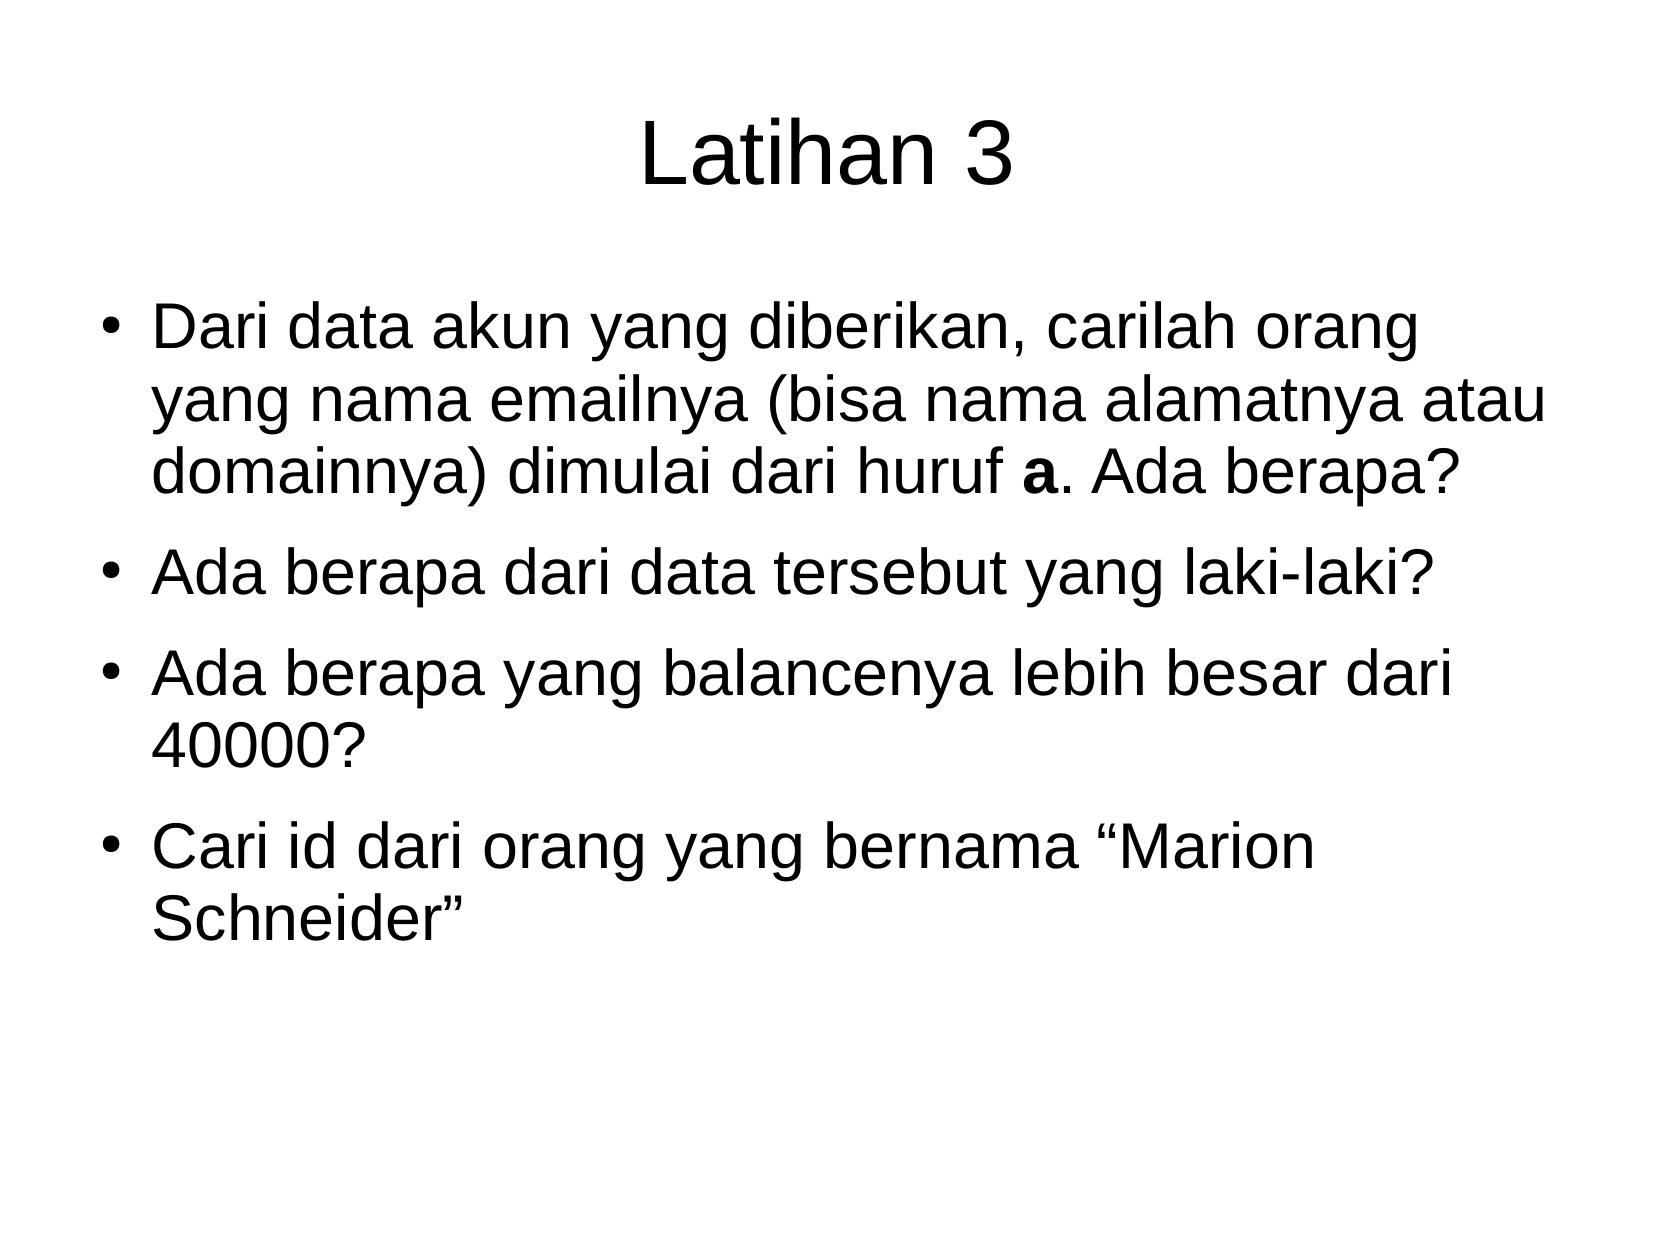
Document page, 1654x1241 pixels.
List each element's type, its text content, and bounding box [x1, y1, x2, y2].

list Dari data akun yang diberikan, carilah orang yang nama emailnya (bisa nama alamatnya atau domainnya) dimulai dari huruf a. Ada berapa? Ada berapa dari data tersebut yang laki-laki? Ada berapa yang balancenya lebih besar dari 40000? Cari id dari orang yang bernama “Marion Schneider” [82, 290, 1571, 1010]
title Latihan 3 [82, 49, 1571, 257]
